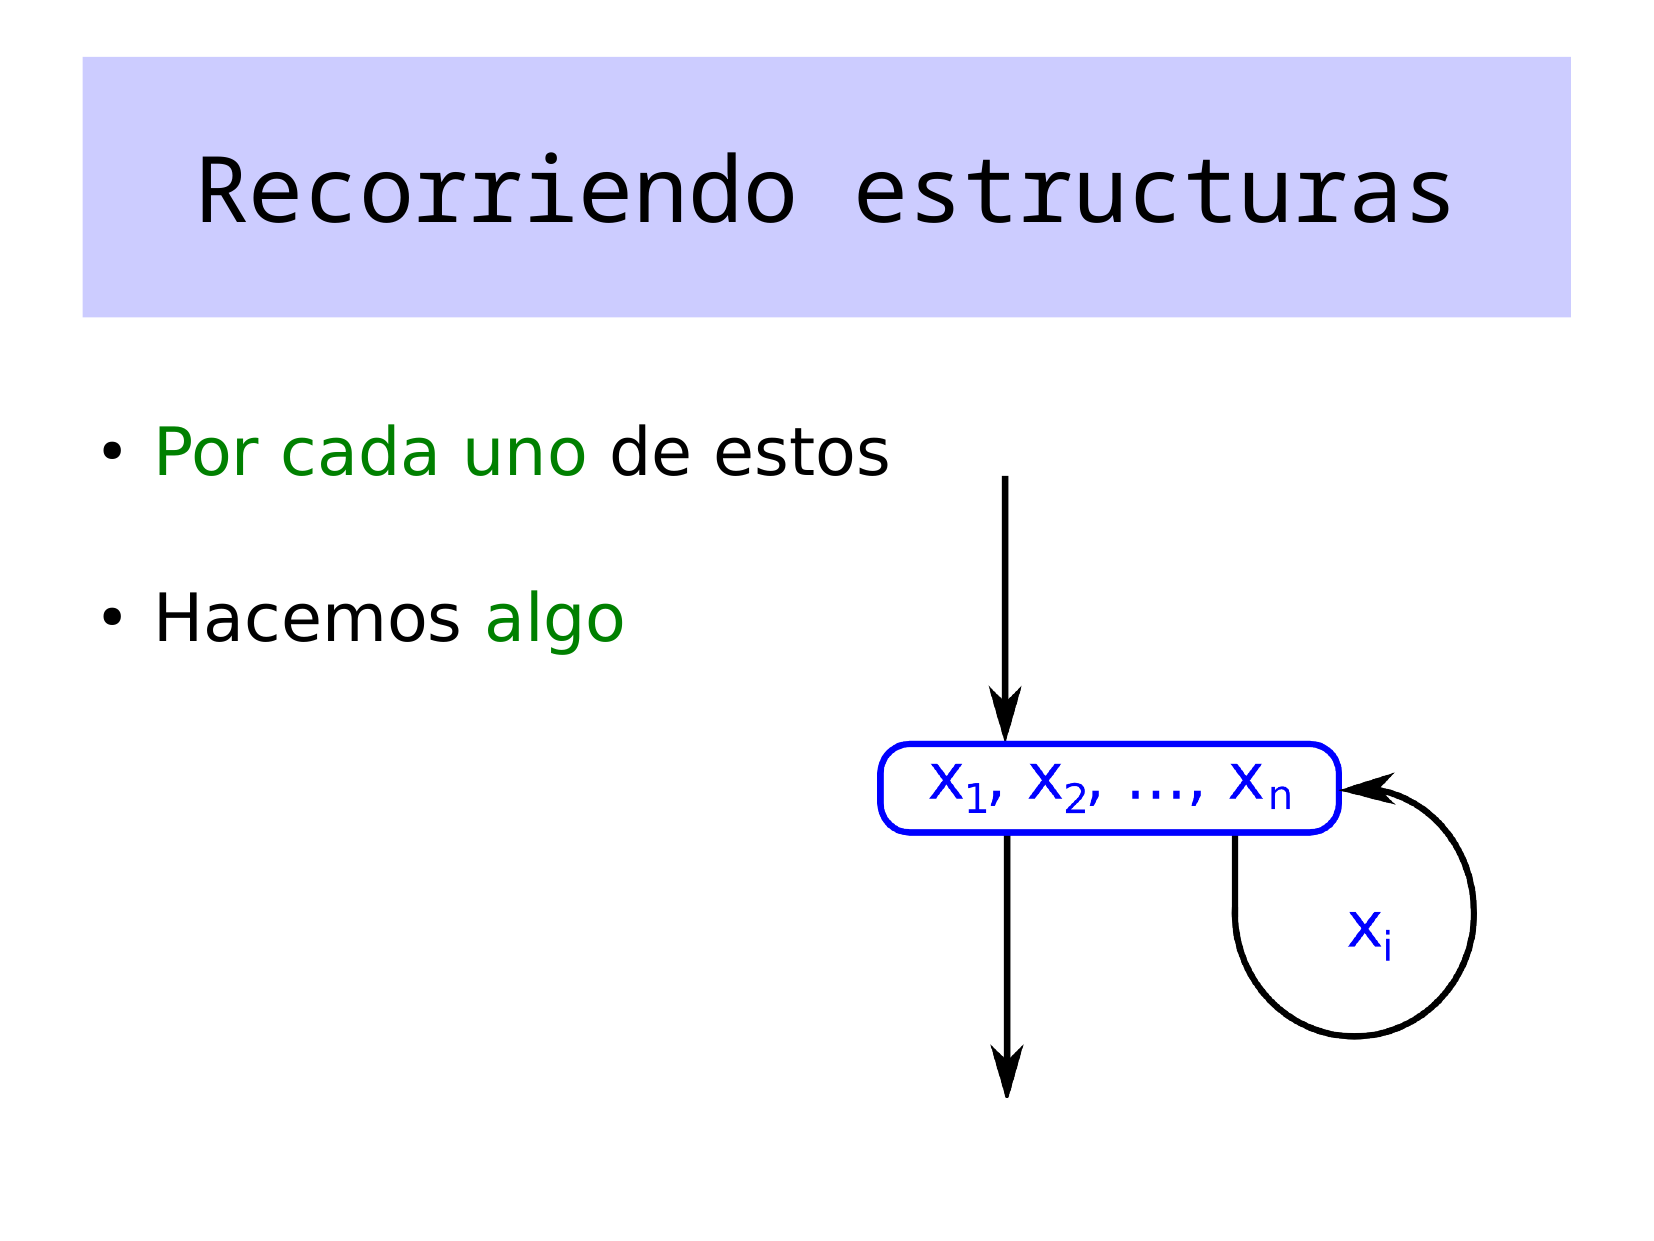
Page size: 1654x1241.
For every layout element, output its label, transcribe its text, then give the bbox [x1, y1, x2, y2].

picture [877, 472, 1477, 1098]
title Recorriendo estructuras [82, 56, 1571, 318]
list Por cada uno de estos Hacemos algo [82, 413, 1571, 1232]
